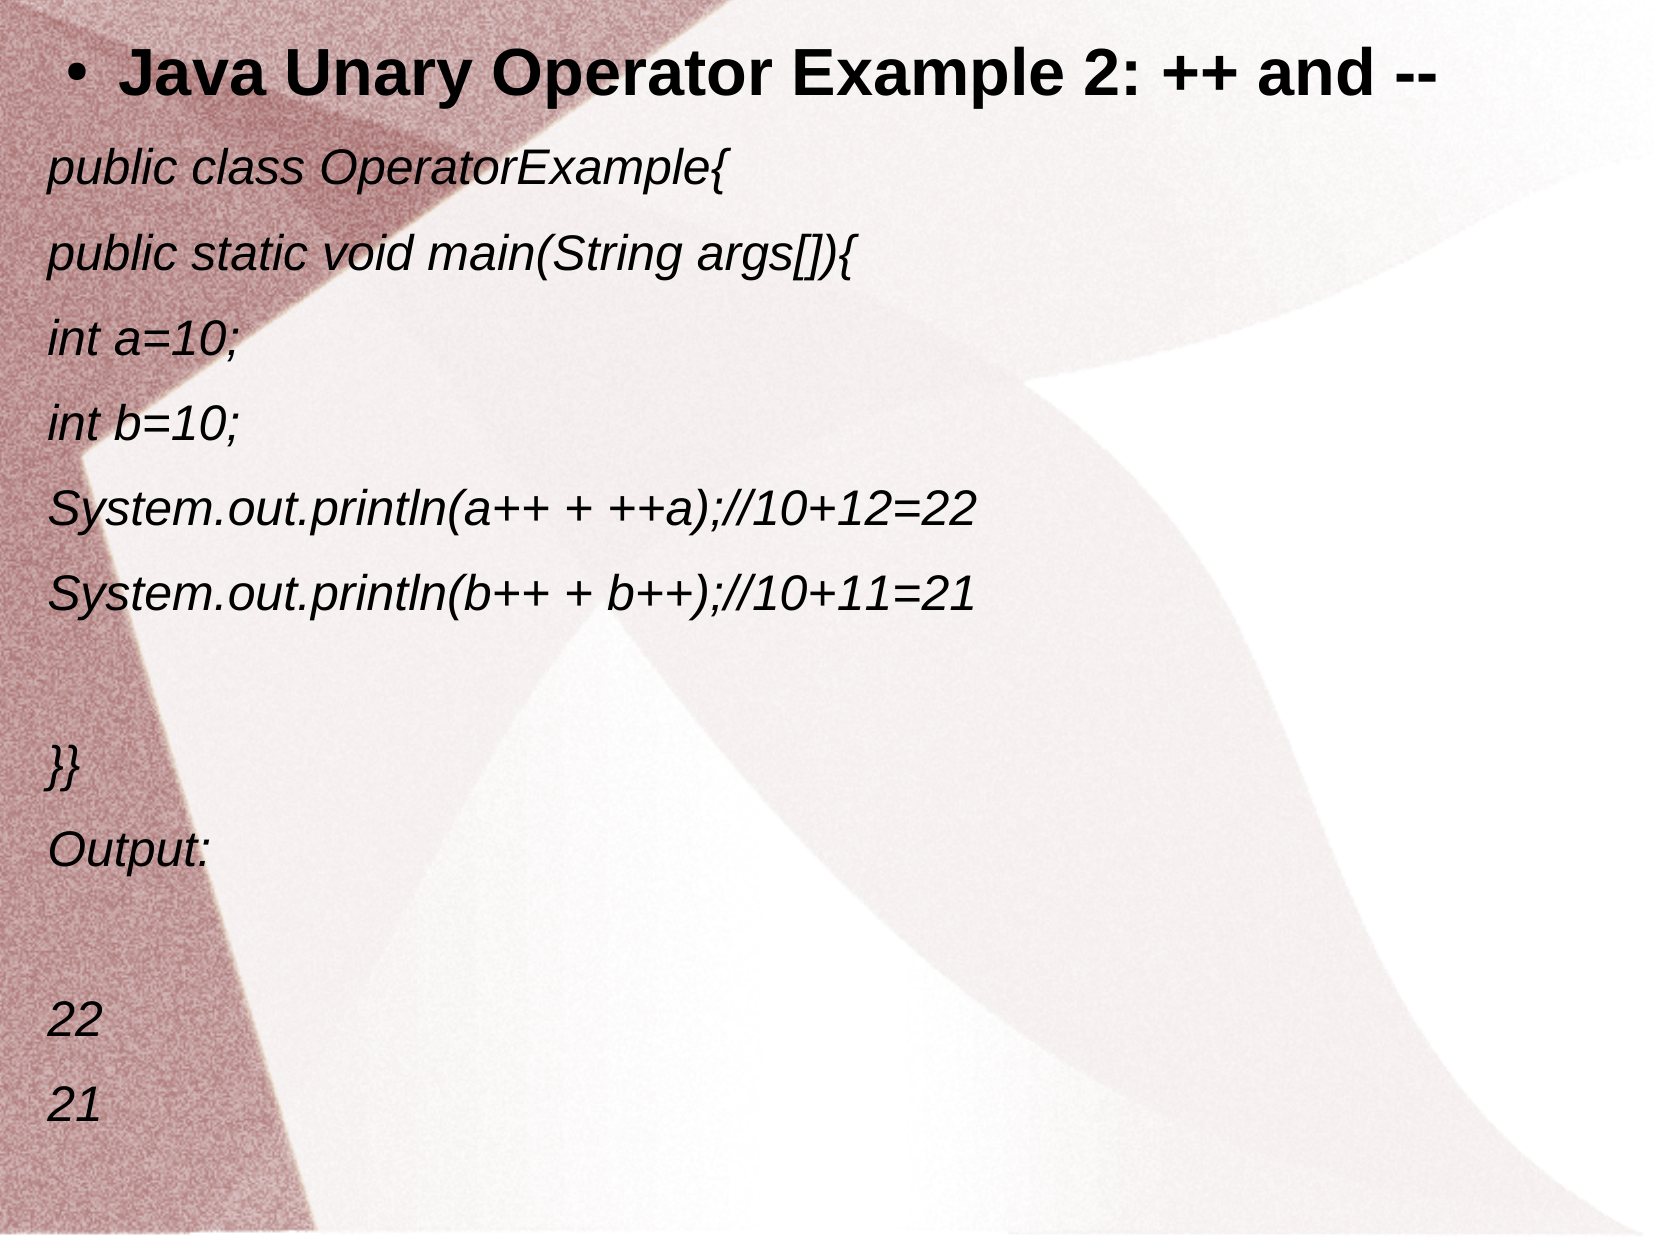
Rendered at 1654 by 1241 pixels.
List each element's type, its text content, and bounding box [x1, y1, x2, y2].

list Java Unary Operator Example 2: ++ and -- public class OperatorExample{ public static void main(String args[]){ int a=10; int b=10; System.out.println(a++ + ++a);//10+12=22 System.out.println(b++ + b++);//10+11=21 }} Output: 22 21 [47, 35, 1601, 1205]
picture [0, 0, 1654, 1241]
